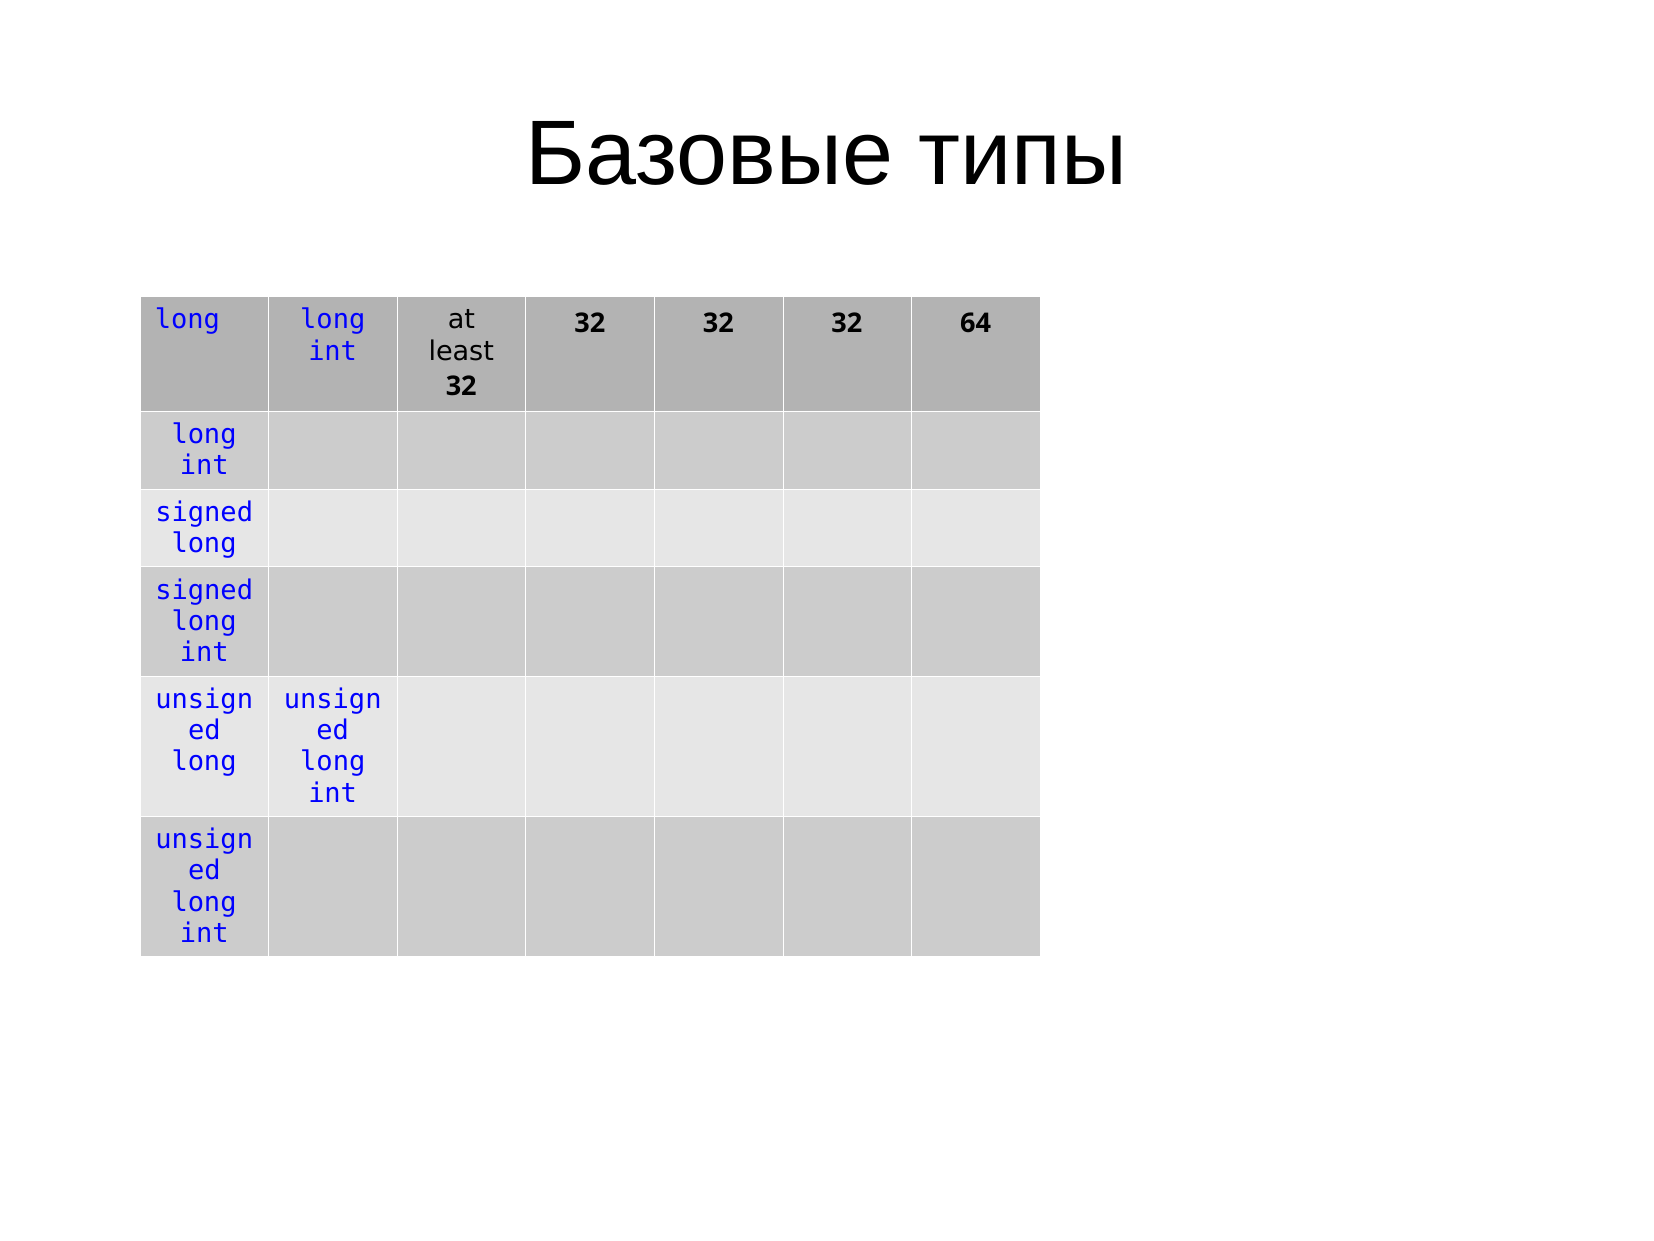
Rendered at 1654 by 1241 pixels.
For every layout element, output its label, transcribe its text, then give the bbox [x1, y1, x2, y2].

table_cell [912, 412, 1040, 489]
table_header 32 [655, 297, 783, 411]
table_cell [526, 567, 654, 676]
table_cell [655, 490, 783, 566]
table_cell [655, 677, 783, 816]
table_cell [784, 567, 911, 676]
table_cell [526, 817, 654, 956]
table_cell [526, 490, 654, 566]
table_cell [655, 567, 783, 676]
title Базовые типы [82, 49, 1571, 257]
table_cell [398, 567, 525, 676]
table_cell [655, 412, 783, 489]
table_cell [912, 490, 1040, 566]
table_header 64 [912, 297, 1040, 411]
table_header long int [269, 297, 397, 411]
table_cell [784, 817, 911, 956]
table_header long [141, 297, 268, 411]
table_cell [398, 412, 525, 489]
table_cell [398, 490, 525, 566]
table_header 32 [784, 297, 911, 411]
table_cell [526, 677, 654, 816]
table_cell [912, 817, 1040, 956]
table_cell [655, 817, 783, 956]
table_header at least 32 [398, 297, 525, 411]
table_cell long int [141, 412, 268, 489]
table_cell [269, 817, 397, 956]
table_cell [269, 412, 397, 489]
table_cell [912, 567, 1040, 676]
table_cell unsigned long int [141, 817, 268, 956]
table_cell [269, 567, 397, 676]
table_cell [398, 817, 525, 956]
table_cell signed long int [141, 567, 268, 676]
table_cell unsigned long int [269, 677, 397, 816]
table_cell [526, 412, 654, 489]
table_header 32 [526, 297, 654, 411]
table_cell unsigned long [141, 677, 268, 816]
table_cell [784, 490, 911, 566]
table_cell signed long [141, 490, 268, 566]
table_cell [912, 677, 1040, 816]
table_cell [269, 490, 397, 566]
table_cell [398, 677, 525, 816]
table_cell [784, 412, 911, 489]
table_cell [784, 677, 911, 816]
